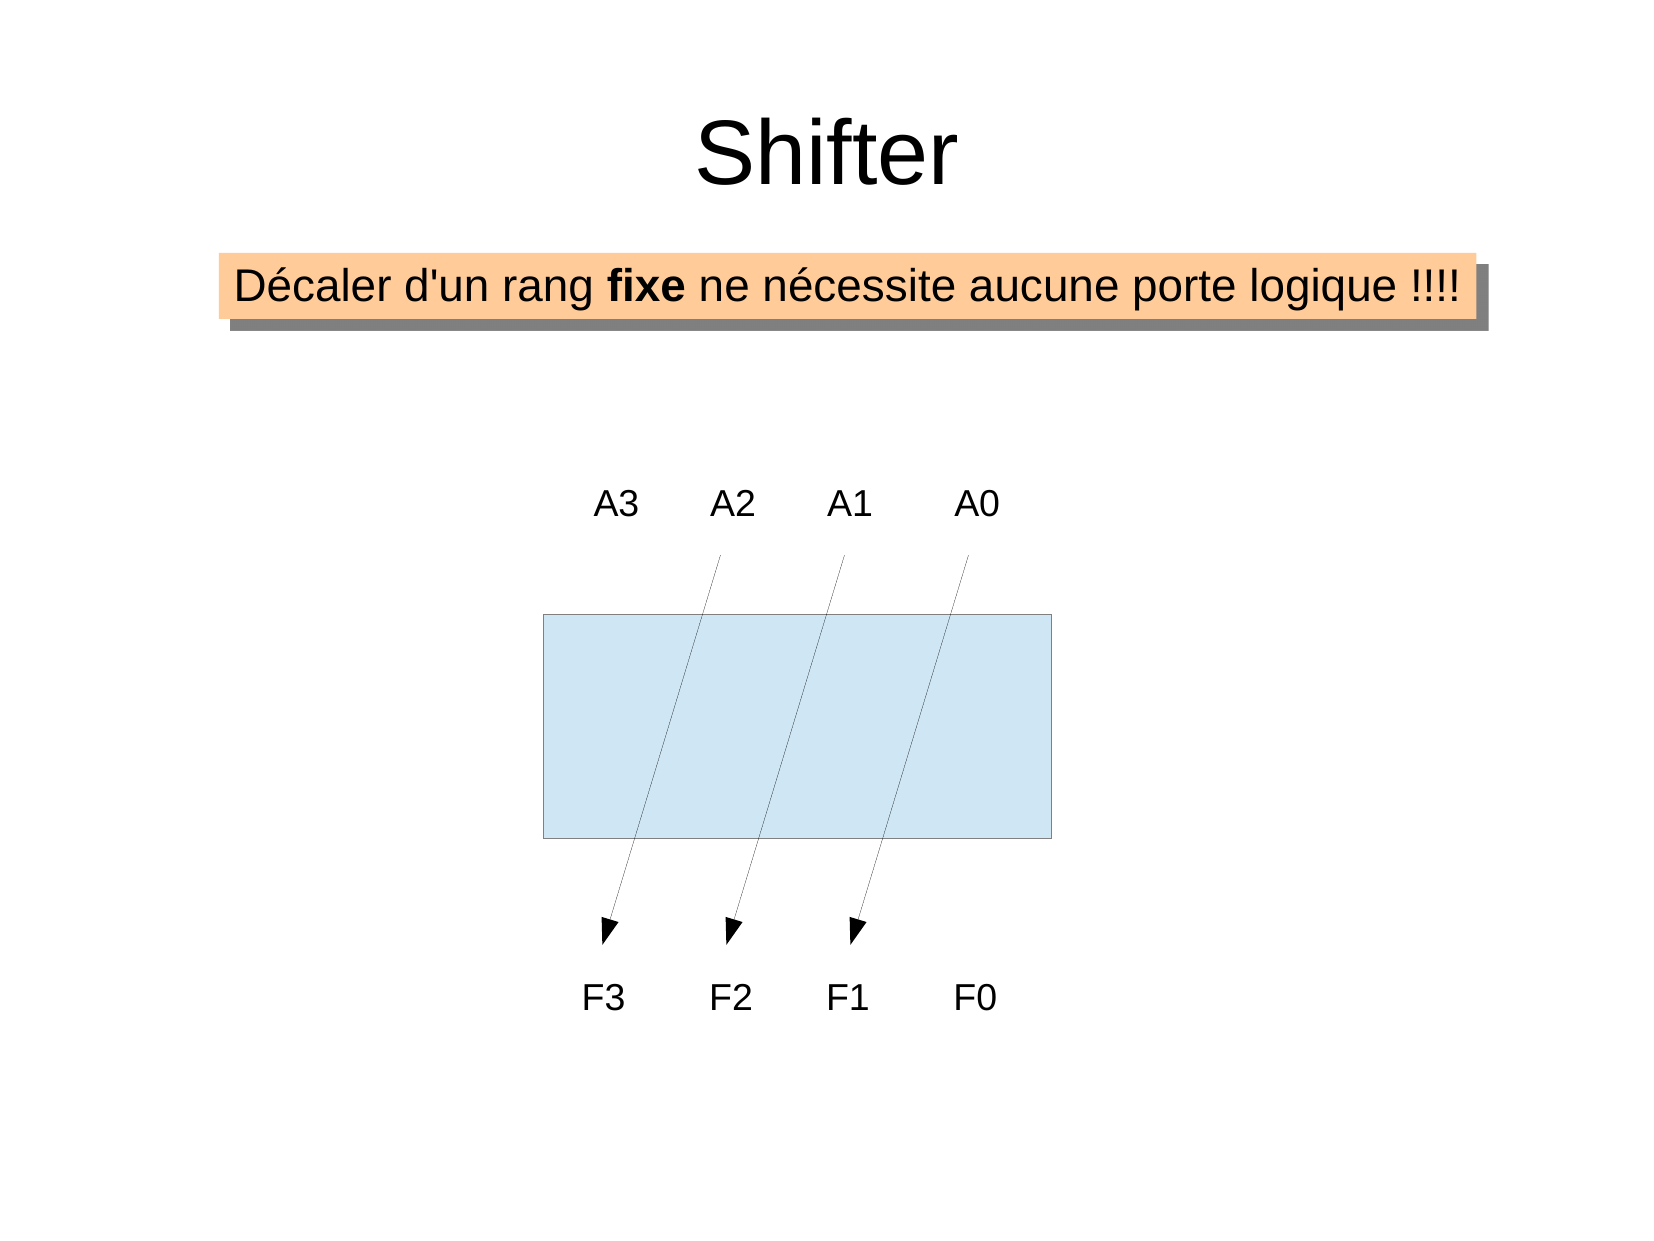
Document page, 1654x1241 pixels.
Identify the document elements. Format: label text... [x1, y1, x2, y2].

text_box [883, 614, 1052, 839]
text_box Décaler d'un rang fixe ne nécessite aucune porte logique !!!! [218, 252, 1477, 319]
text_box A3 A2 A1 A0 [578, 474, 1063, 532]
text_box [543, 614, 702, 839]
text_box [759, 614, 950, 839]
text_box F3 F2 F1 F0 [566, 968, 1052, 1026]
text_box [635, 614, 826, 839]
title Shifter [82, 49, 1571, 257]
